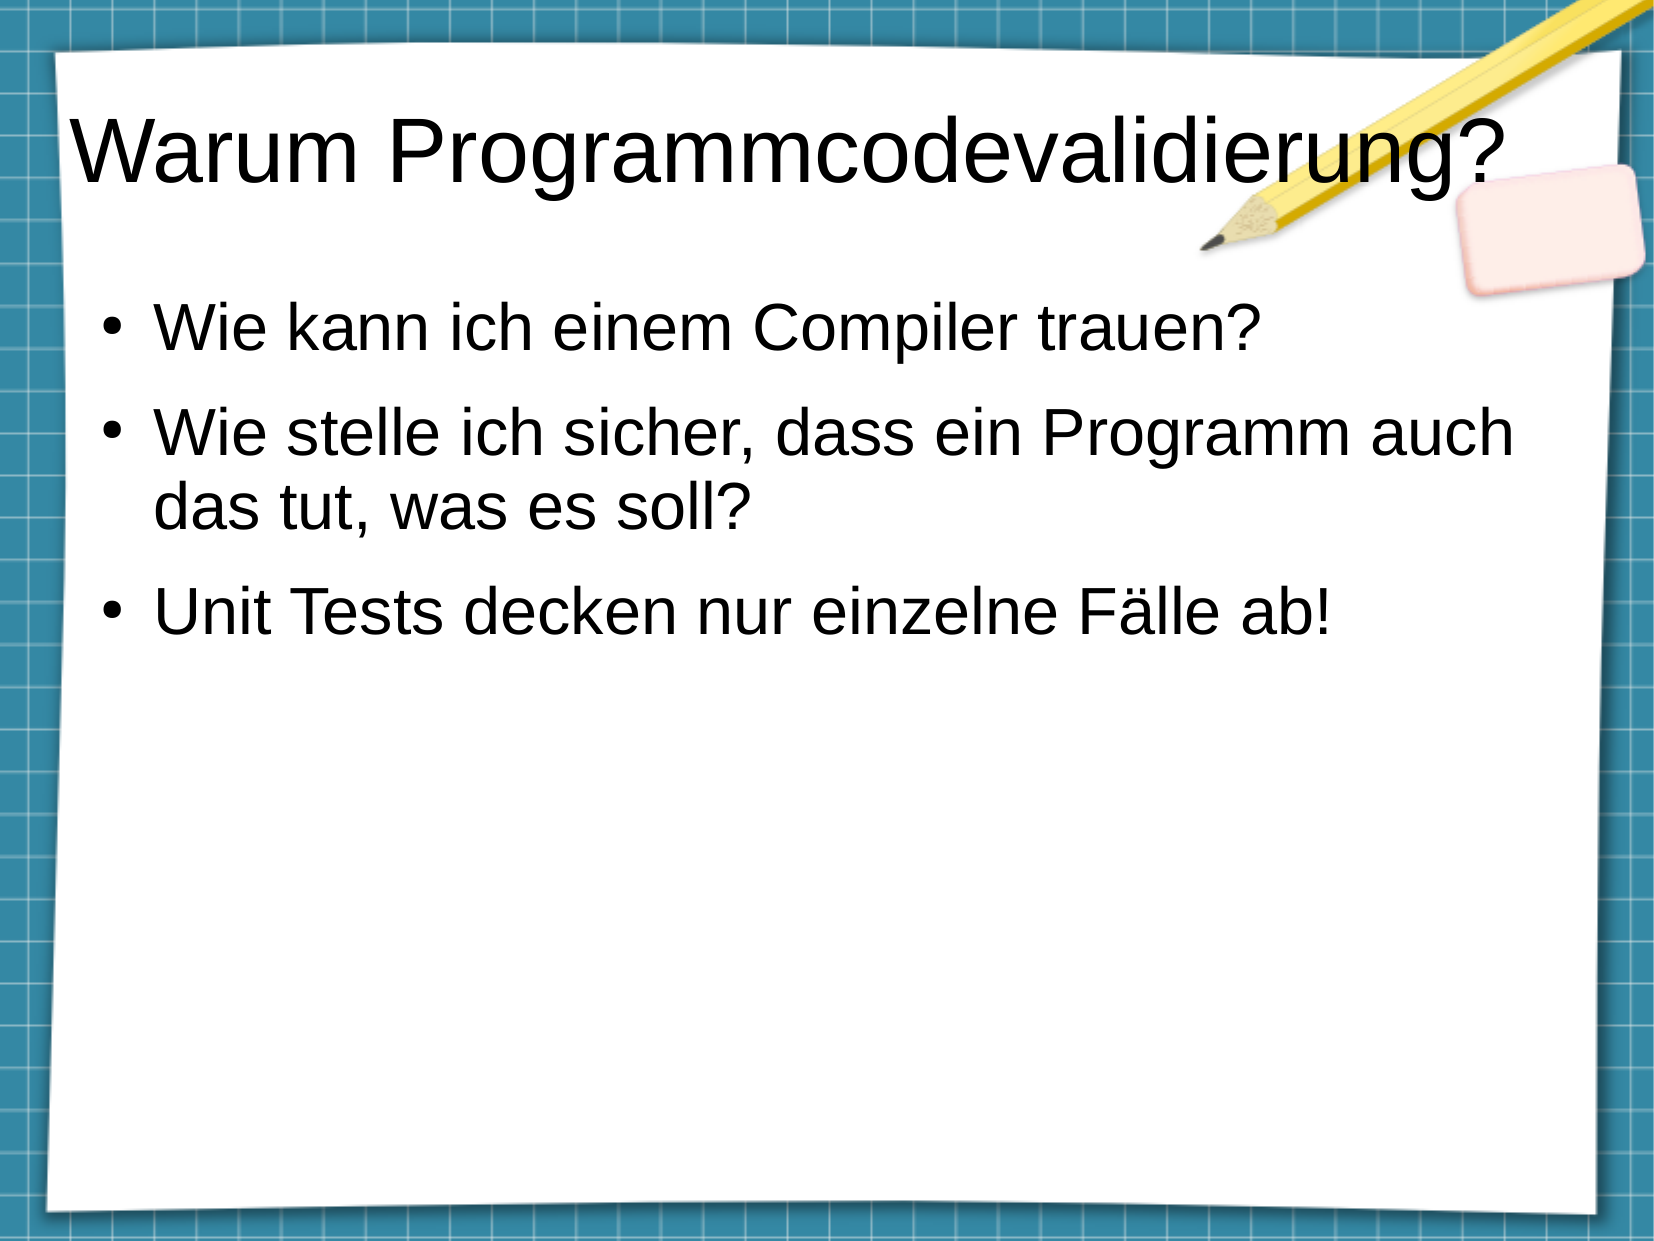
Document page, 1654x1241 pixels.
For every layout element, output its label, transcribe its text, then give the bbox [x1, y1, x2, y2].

picture [0, 0, 1654, 1241]
title Warum Programmcodevalidierung? [45, 31, 1534, 271]
list Wie kann ich einem Compiler trauen? Wie stelle ich sicher, dass ein Programm auch das tut, was es soll? Unit Tests decken nur einzelne Fälle ab! [82, 290, 1571, 1010]
